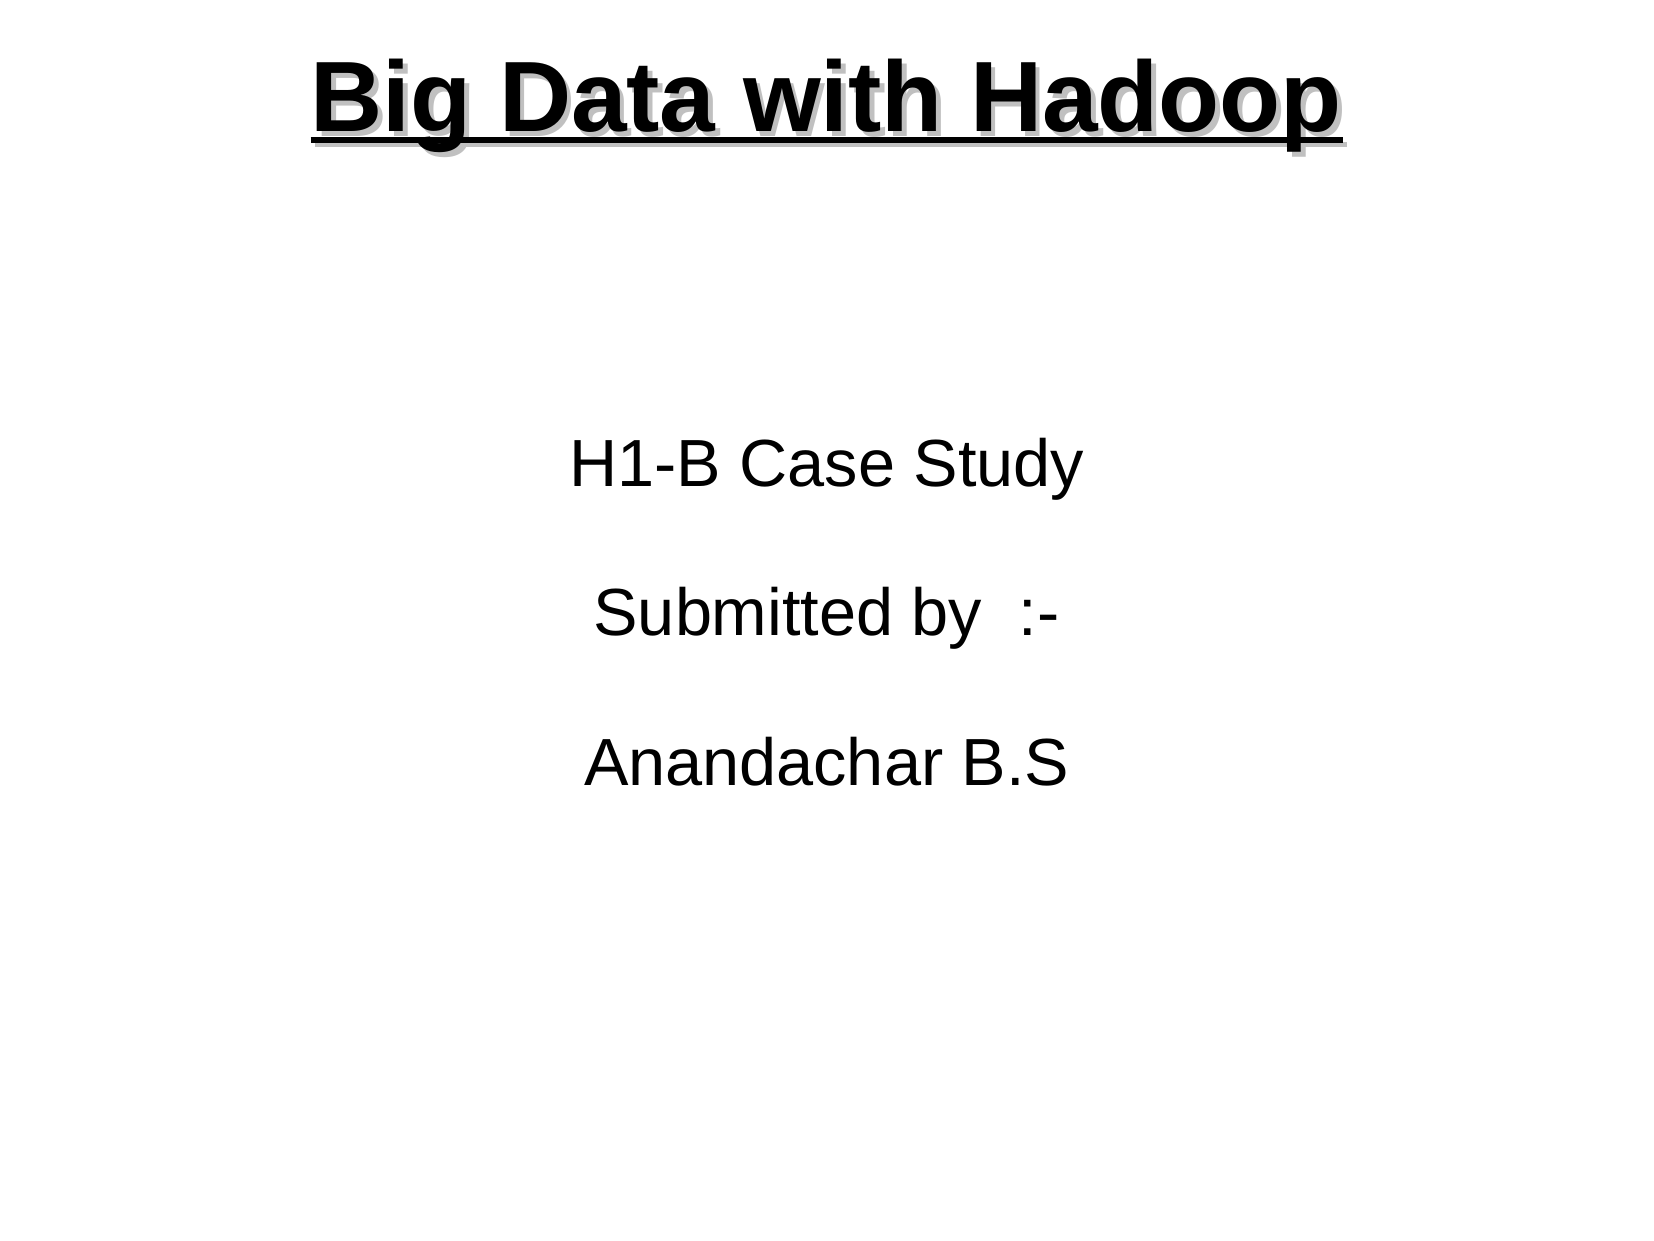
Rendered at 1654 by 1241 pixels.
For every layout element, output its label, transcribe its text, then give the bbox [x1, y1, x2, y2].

title Big Data with Hadoop [82, 40, 1571, 266]
subtitle H1-B Case Study Submitted by :- Anandachar B.S [82, 290, 1571, 1010]
